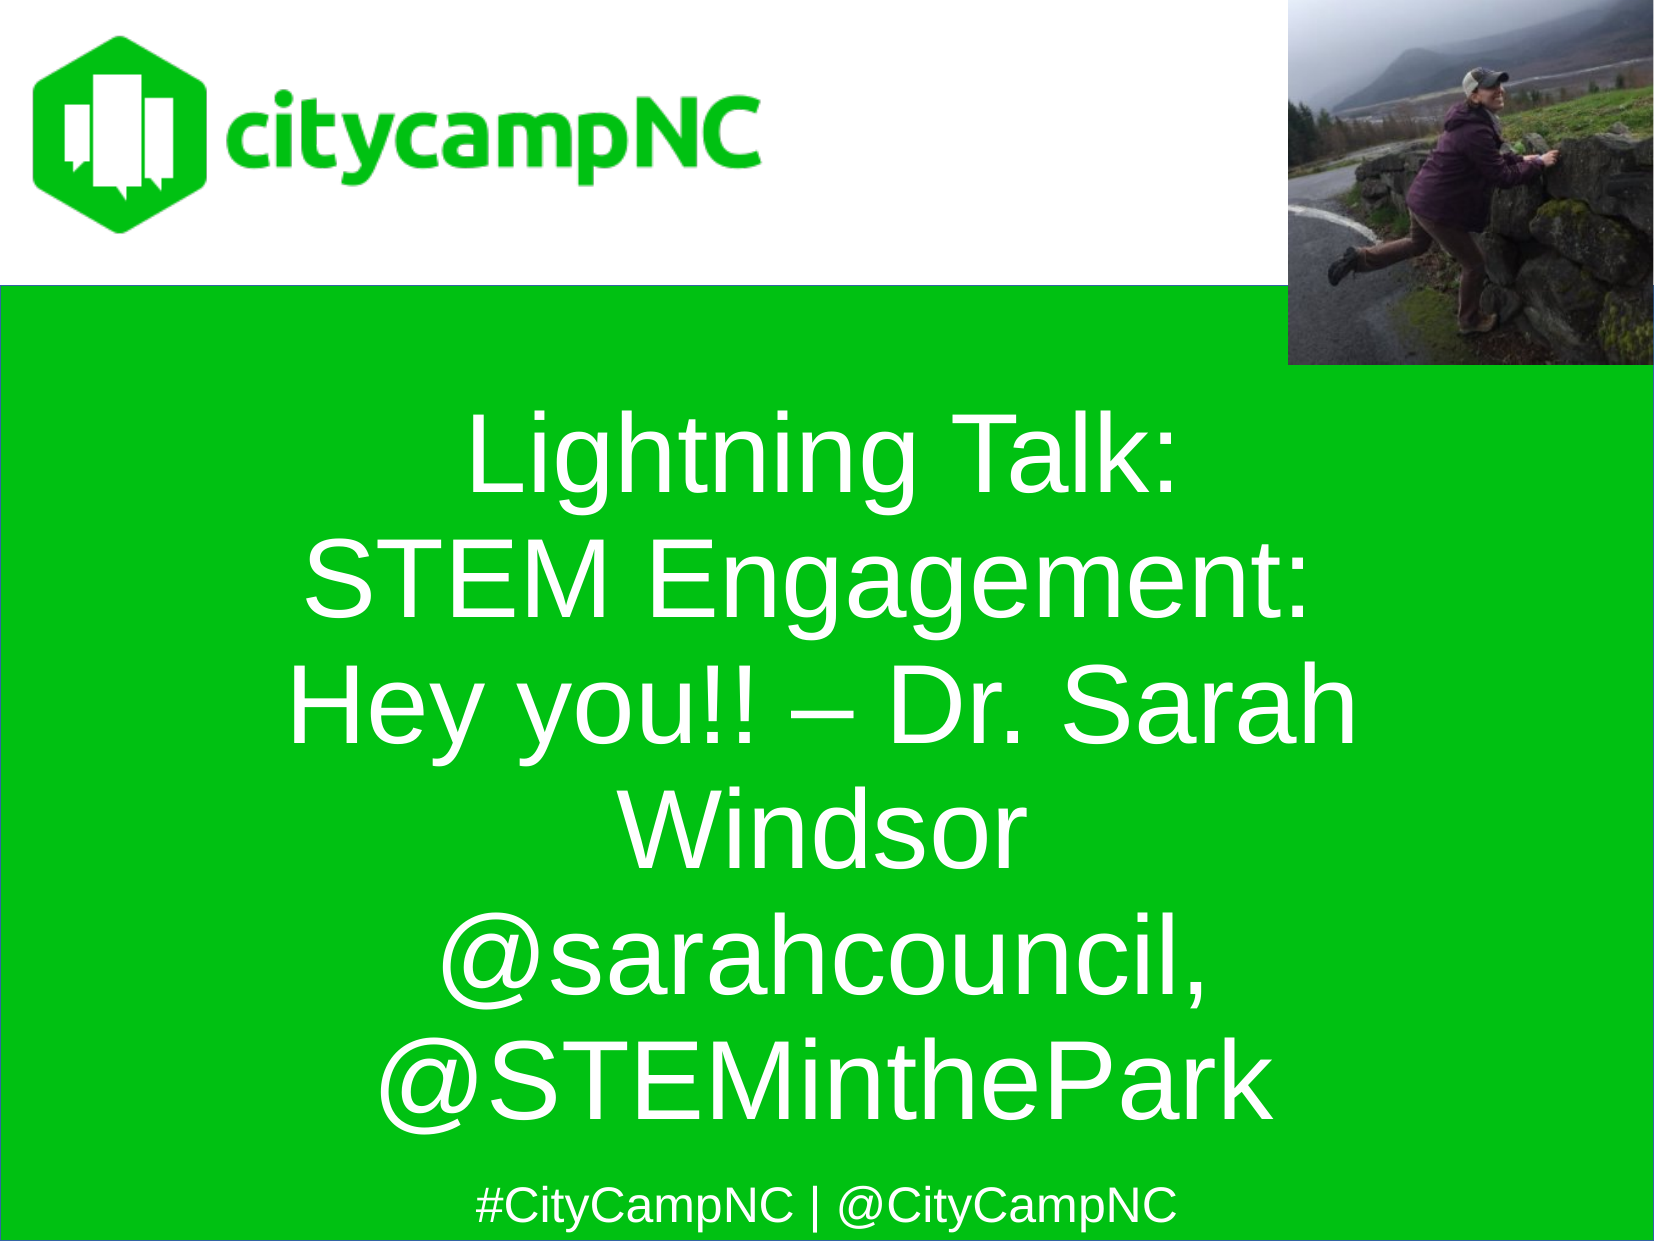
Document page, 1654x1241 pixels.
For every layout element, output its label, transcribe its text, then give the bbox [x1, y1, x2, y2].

picture [0, 3, 794, 267]
picture [1288, 0, 1654, 365]
subtitle Lightning Talk: STEM Engagement: Hey you!! – Dr. Sarah Windsor @sarahcouncil, @STEMinthePark [75, 390, 1571, 1144]
